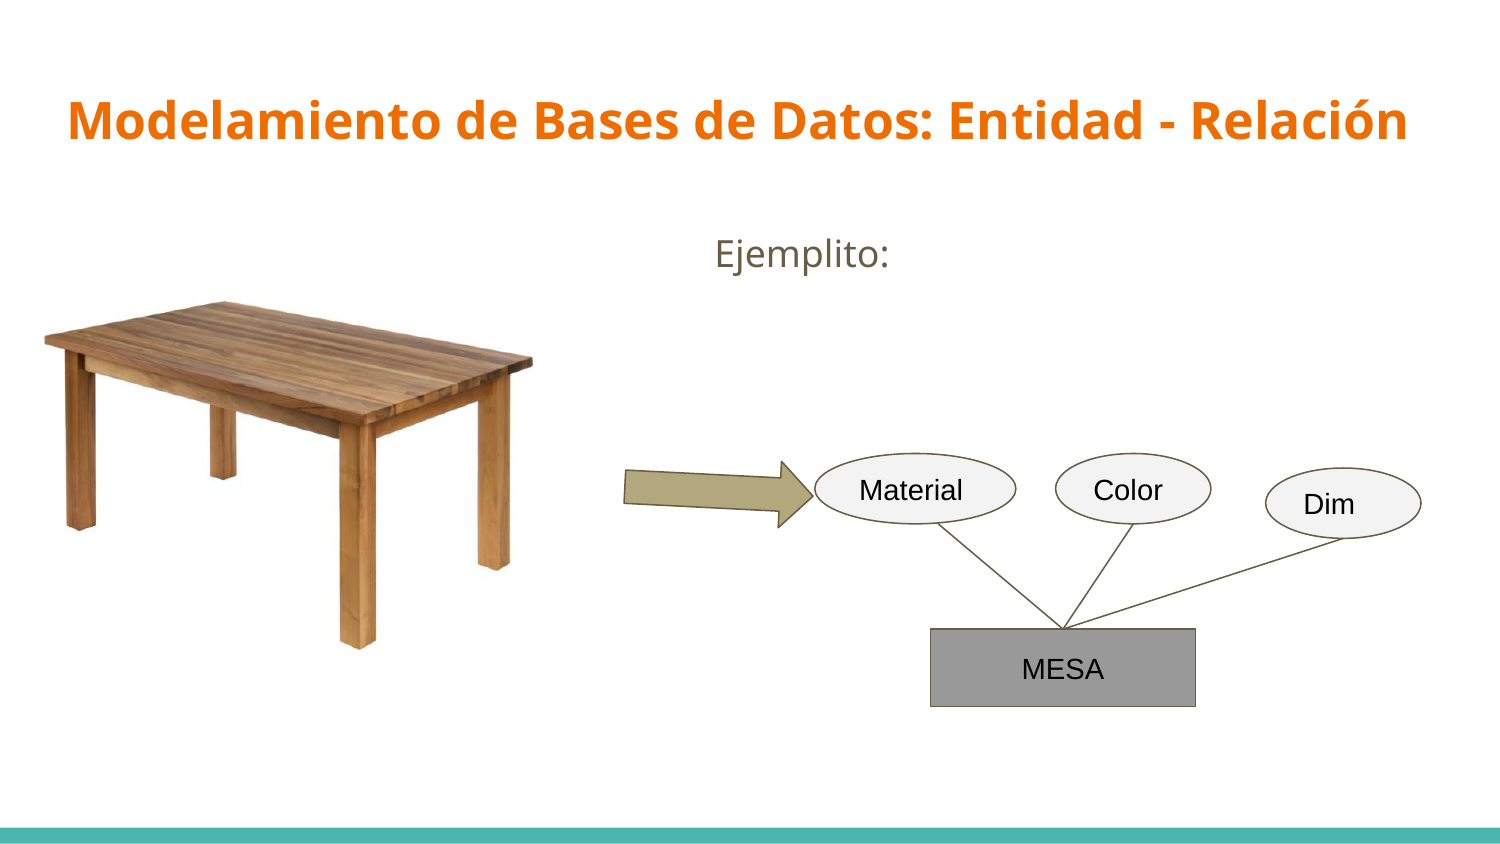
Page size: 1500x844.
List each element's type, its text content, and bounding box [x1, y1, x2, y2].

title Modelamiento de Bases de Datos: Entidad - Relación [51, 72, 1449, 189]
text_box Color [1055, 453, 1211, 524]
list Ejemplito: [699, 207, 1449, 435]
picture [26, 271, 601, 656]
text_box Dim [1265, 468, 1422, 539]
text_box Material [814, 453, 1016, 524]
text_box [624, 461, 814, 528]
text_box MESA [930, 629, 1196, 707]
